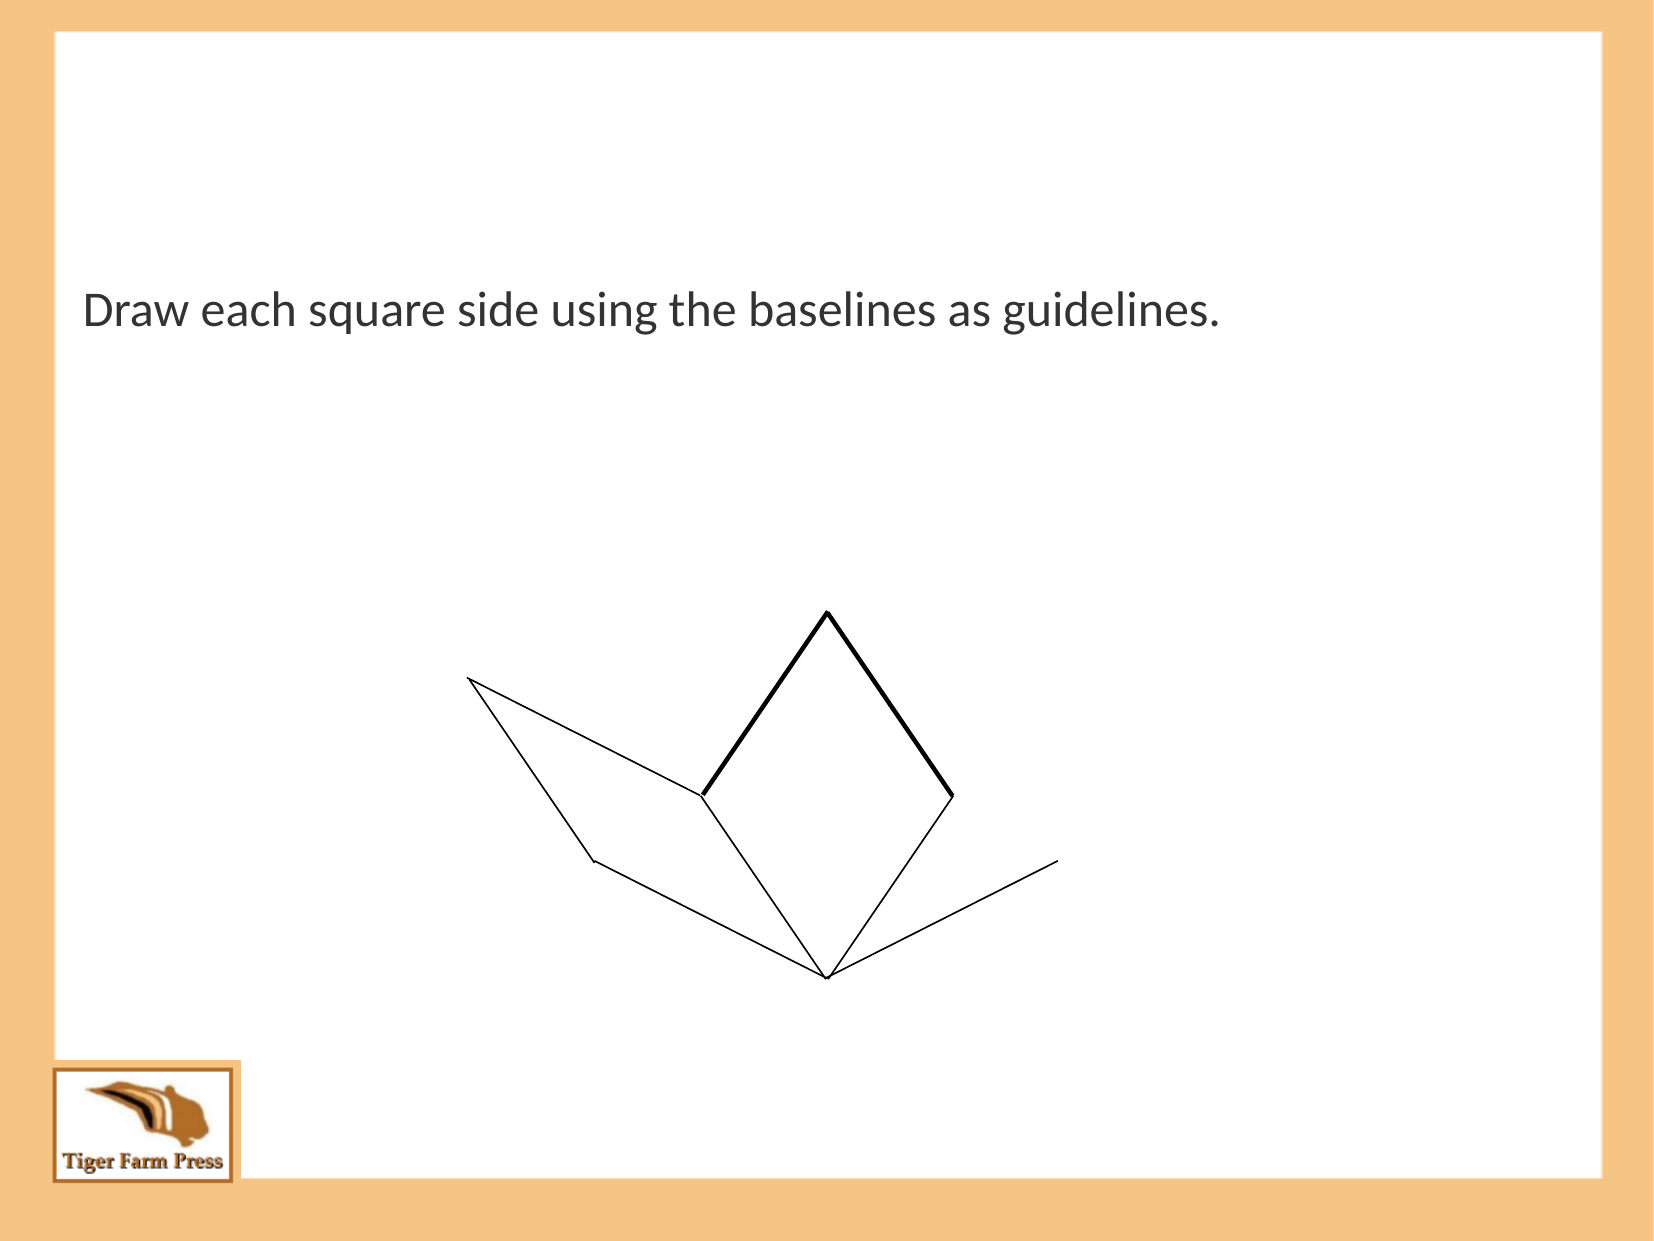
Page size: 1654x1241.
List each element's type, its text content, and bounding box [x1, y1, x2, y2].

list Draw each square side using the baselines as guidelines. [82, 290, 1572, 1109]
picture [0, 0, 1654, 1241]
